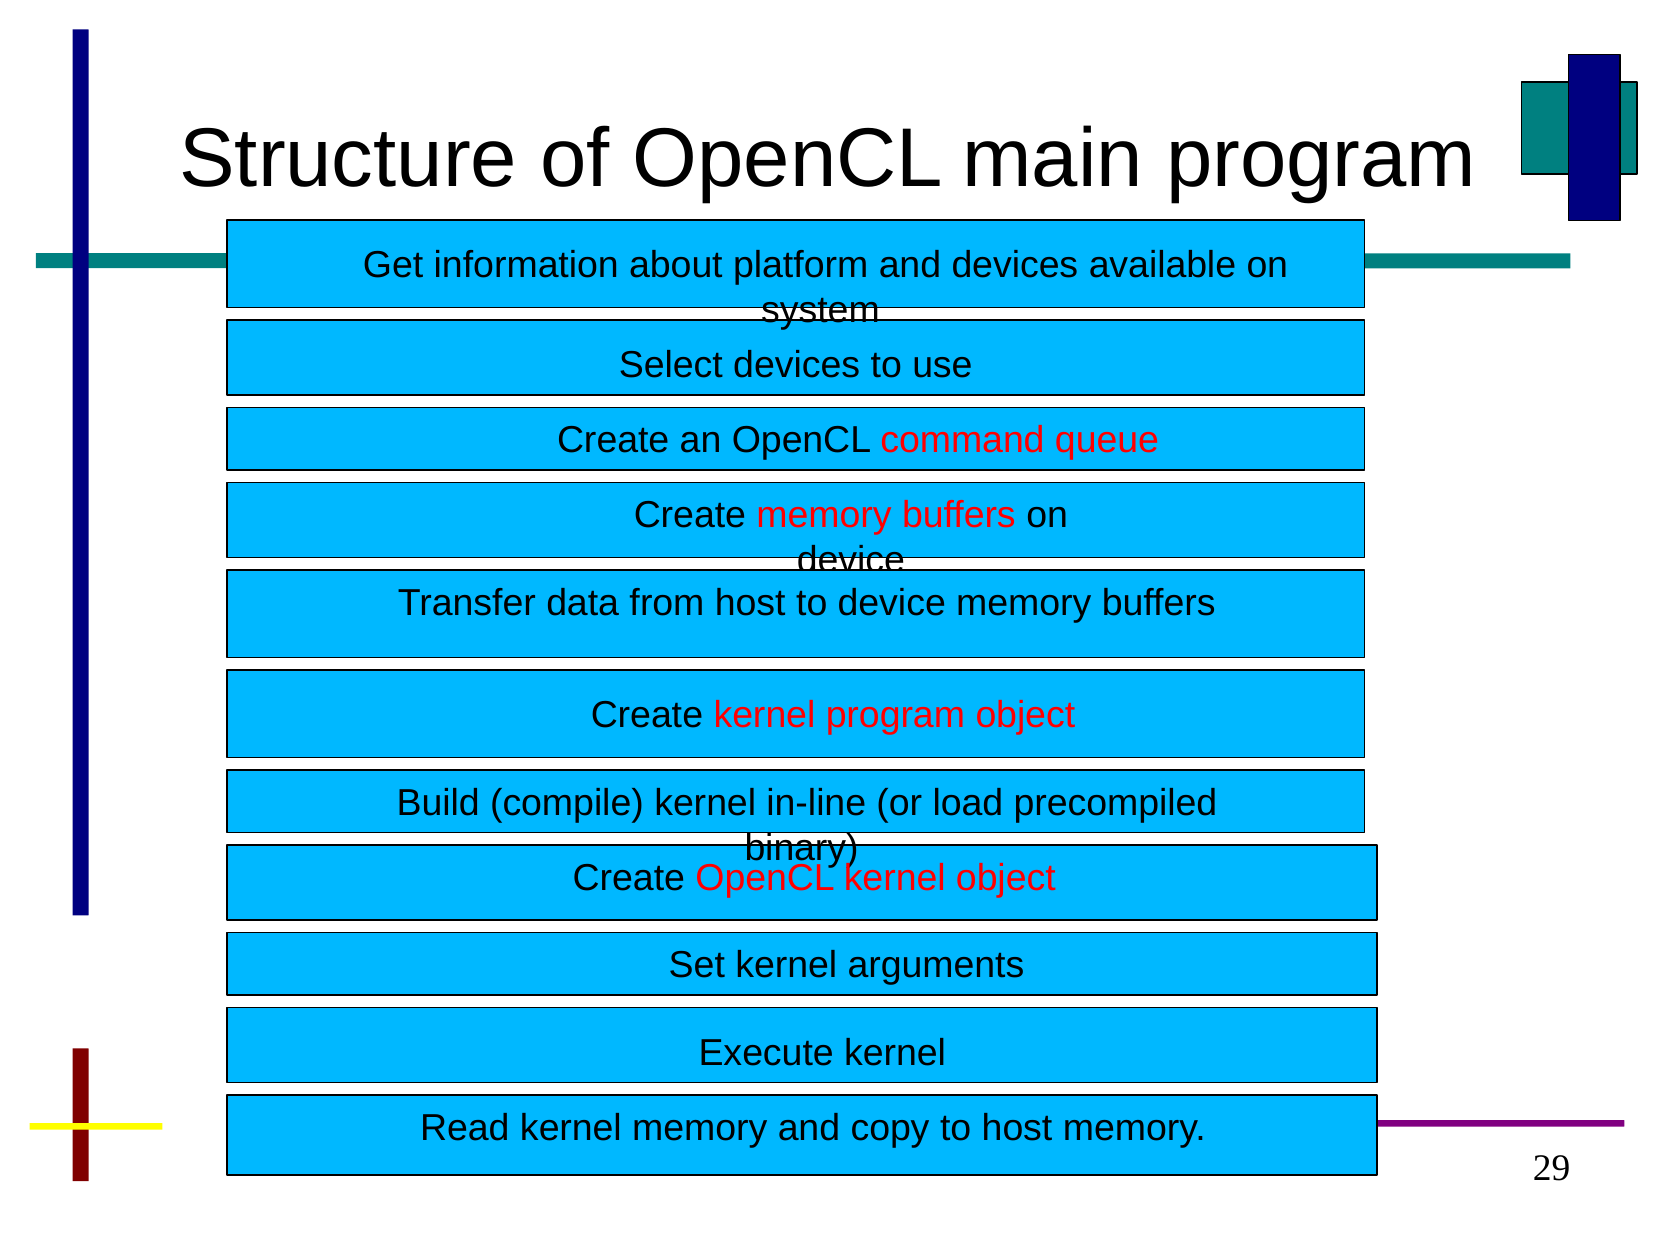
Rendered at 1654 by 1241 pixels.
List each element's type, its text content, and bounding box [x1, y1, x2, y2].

text_box [226, 320, 1365, 396]
text_box [226, 220, 1365, 308]
text_box Execute kernel [648, 1020, 972, 1081]
text_box [1290, 770, 1365, 833]
text_box [226, 631, 1365, 658]
text_box Create memory buffers on device [526, 482, 1140, 570]
text_box Set kernel arguments [539, 932, 1165, 993]
text_box Create kernel program object [426, 682, 1215, 743]
text_box [226, 482, 526, 558]
text_box Create an OpenCL command queue [364, 407, 1327, 468]
text_box Create OpenCL kernel object [389, 845, 1215, 906]
text_box Read kernel memory and copy to host memory. [226, 1095, 1365, 1156]
text_box [226, 932, 1377, 996]
text_box [226, 845, 1377, 921]
text_box [226, 407, 1365, 471]
text_box Structure of OpenCL main program [129, 95, 1492, 211]
text_box [226, 770, 289, 833]
text_box [1140, 482, 1365, 558]
text_box Select devices to use [528, 332, 1075, 393]
text_box <number> [1314, 1147, 1571, 1215]
text_box Get information about platform and devices available on system [264, 232, 1352, 338]
text_box Build (compile) kernel in-line (or load precompiled binary) [289, 770, 1290, 876]
text_box [226, 1095, 1377, 1176]
text_box [226, 670, 1365, 758]
text_box [226, 1007, 1377, 1083]
text_box Transfer data from host to device memory buffers [201, 570, 1377, 631]
